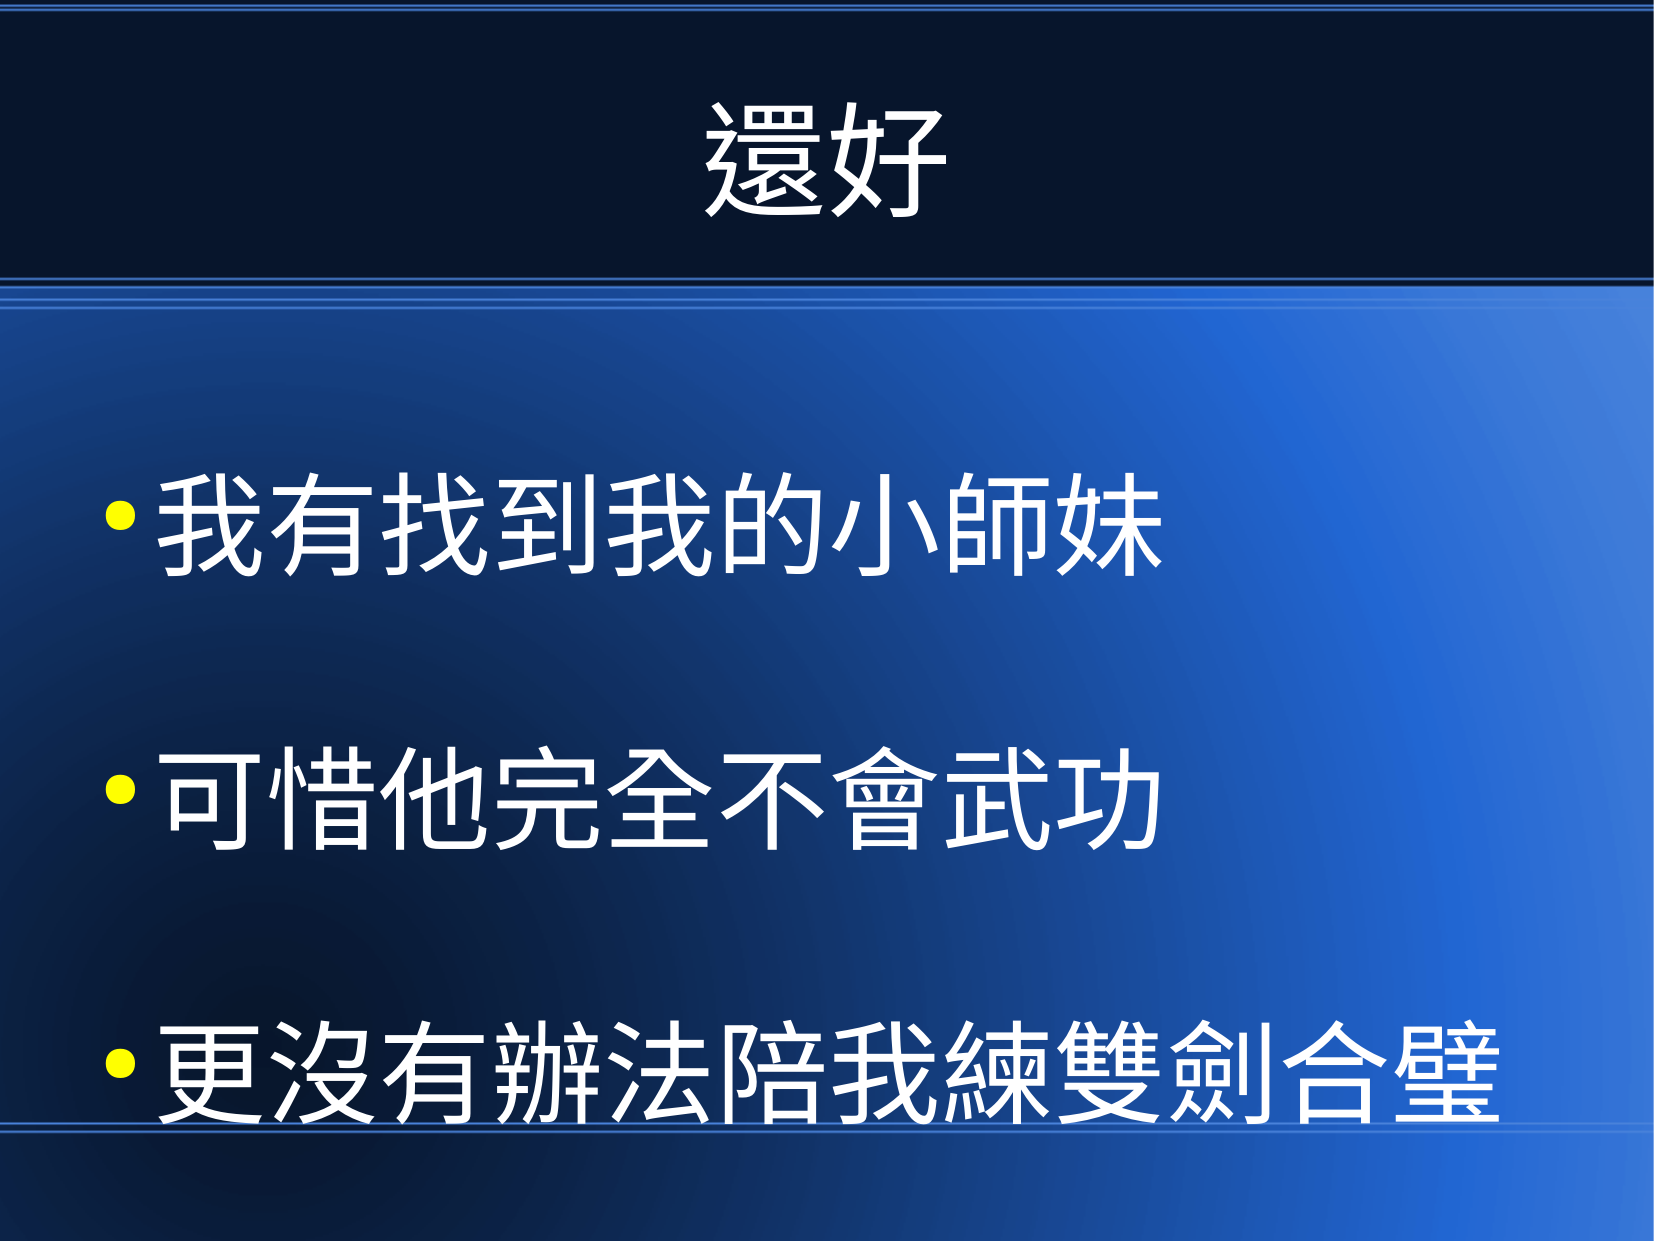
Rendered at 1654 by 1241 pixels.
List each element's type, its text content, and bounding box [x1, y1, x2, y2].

picture [0, 0, 1654, 1241]
title 還好 [82, 49, 1571, 257]
list 我有找到我的小師妹 可惜他完全不會武功 更沒有辦法陪我練雙劍合璧 [82, 355, 1571, 1241]
